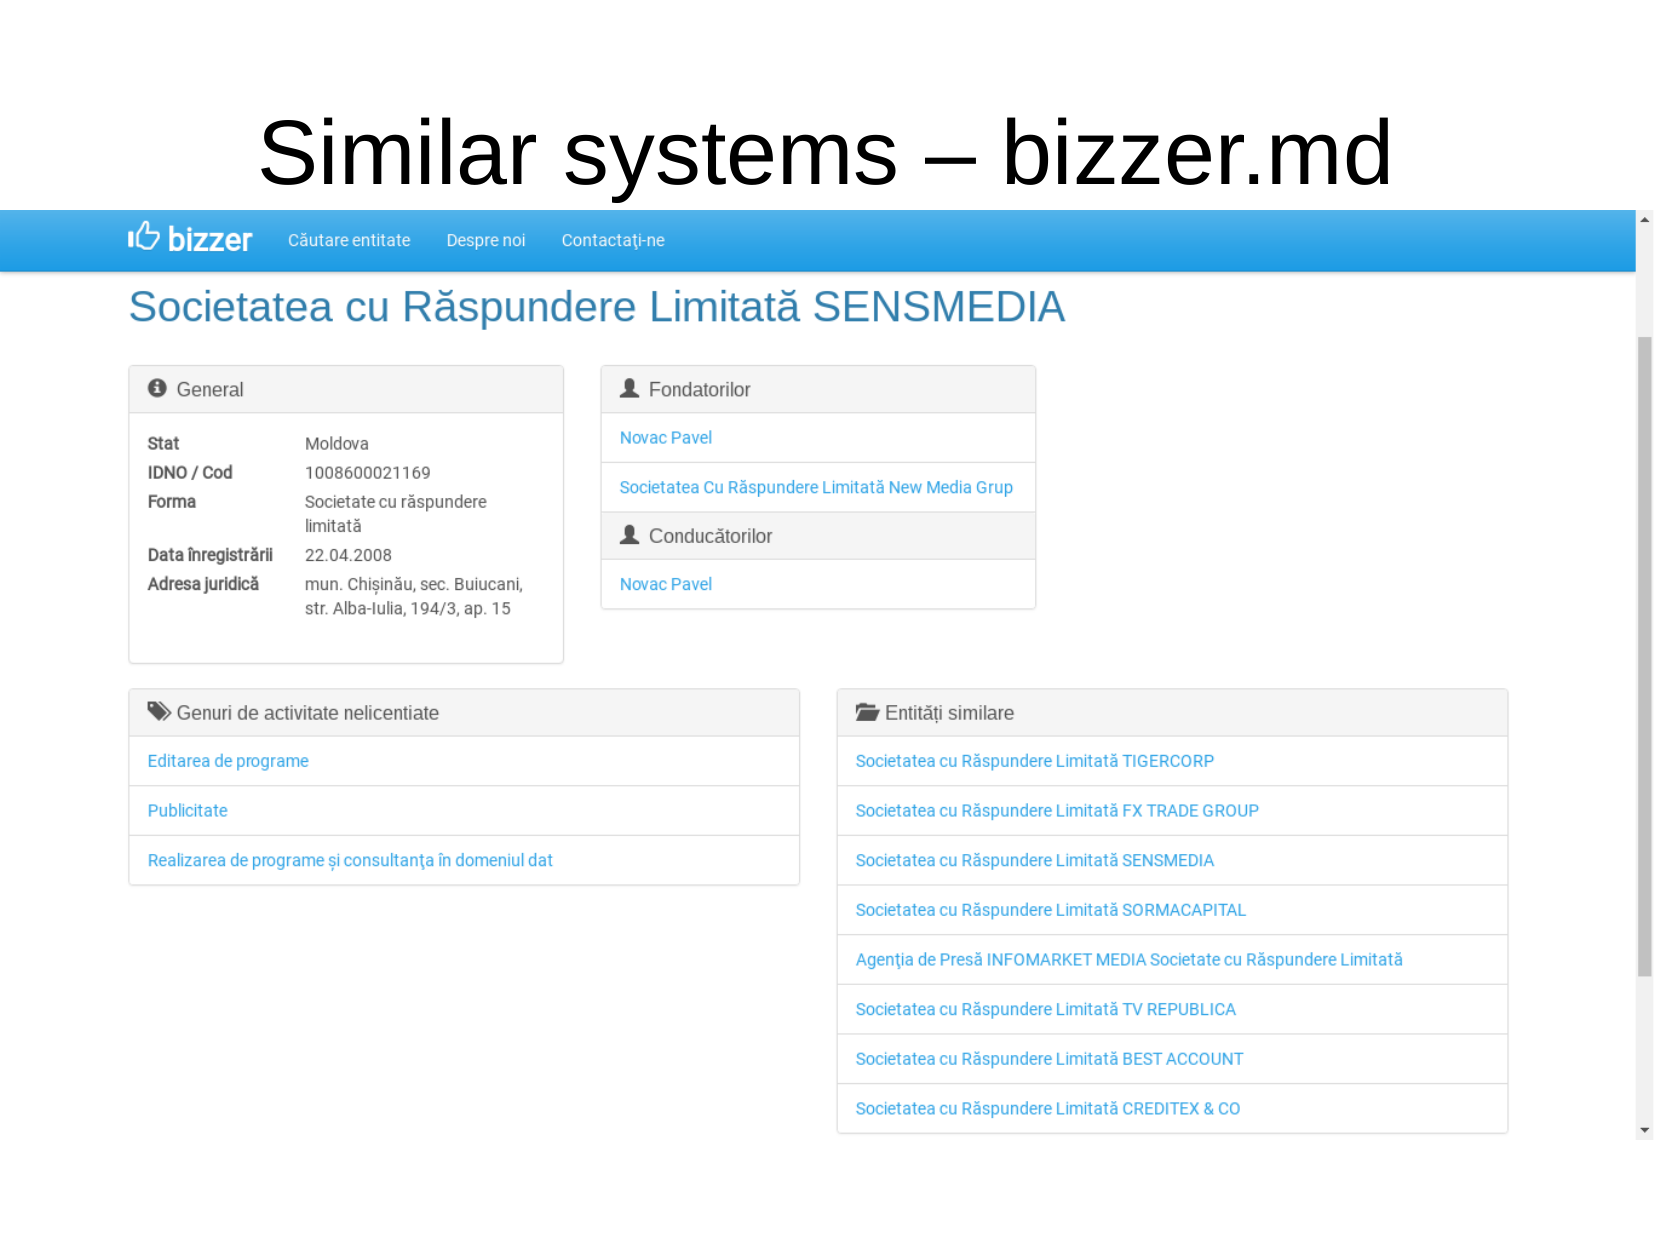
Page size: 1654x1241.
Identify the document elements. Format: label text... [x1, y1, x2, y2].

title Similar systems – bizzer.md [82, 49, 1571, 210]
picture [0, 210, 1654, 1141]
